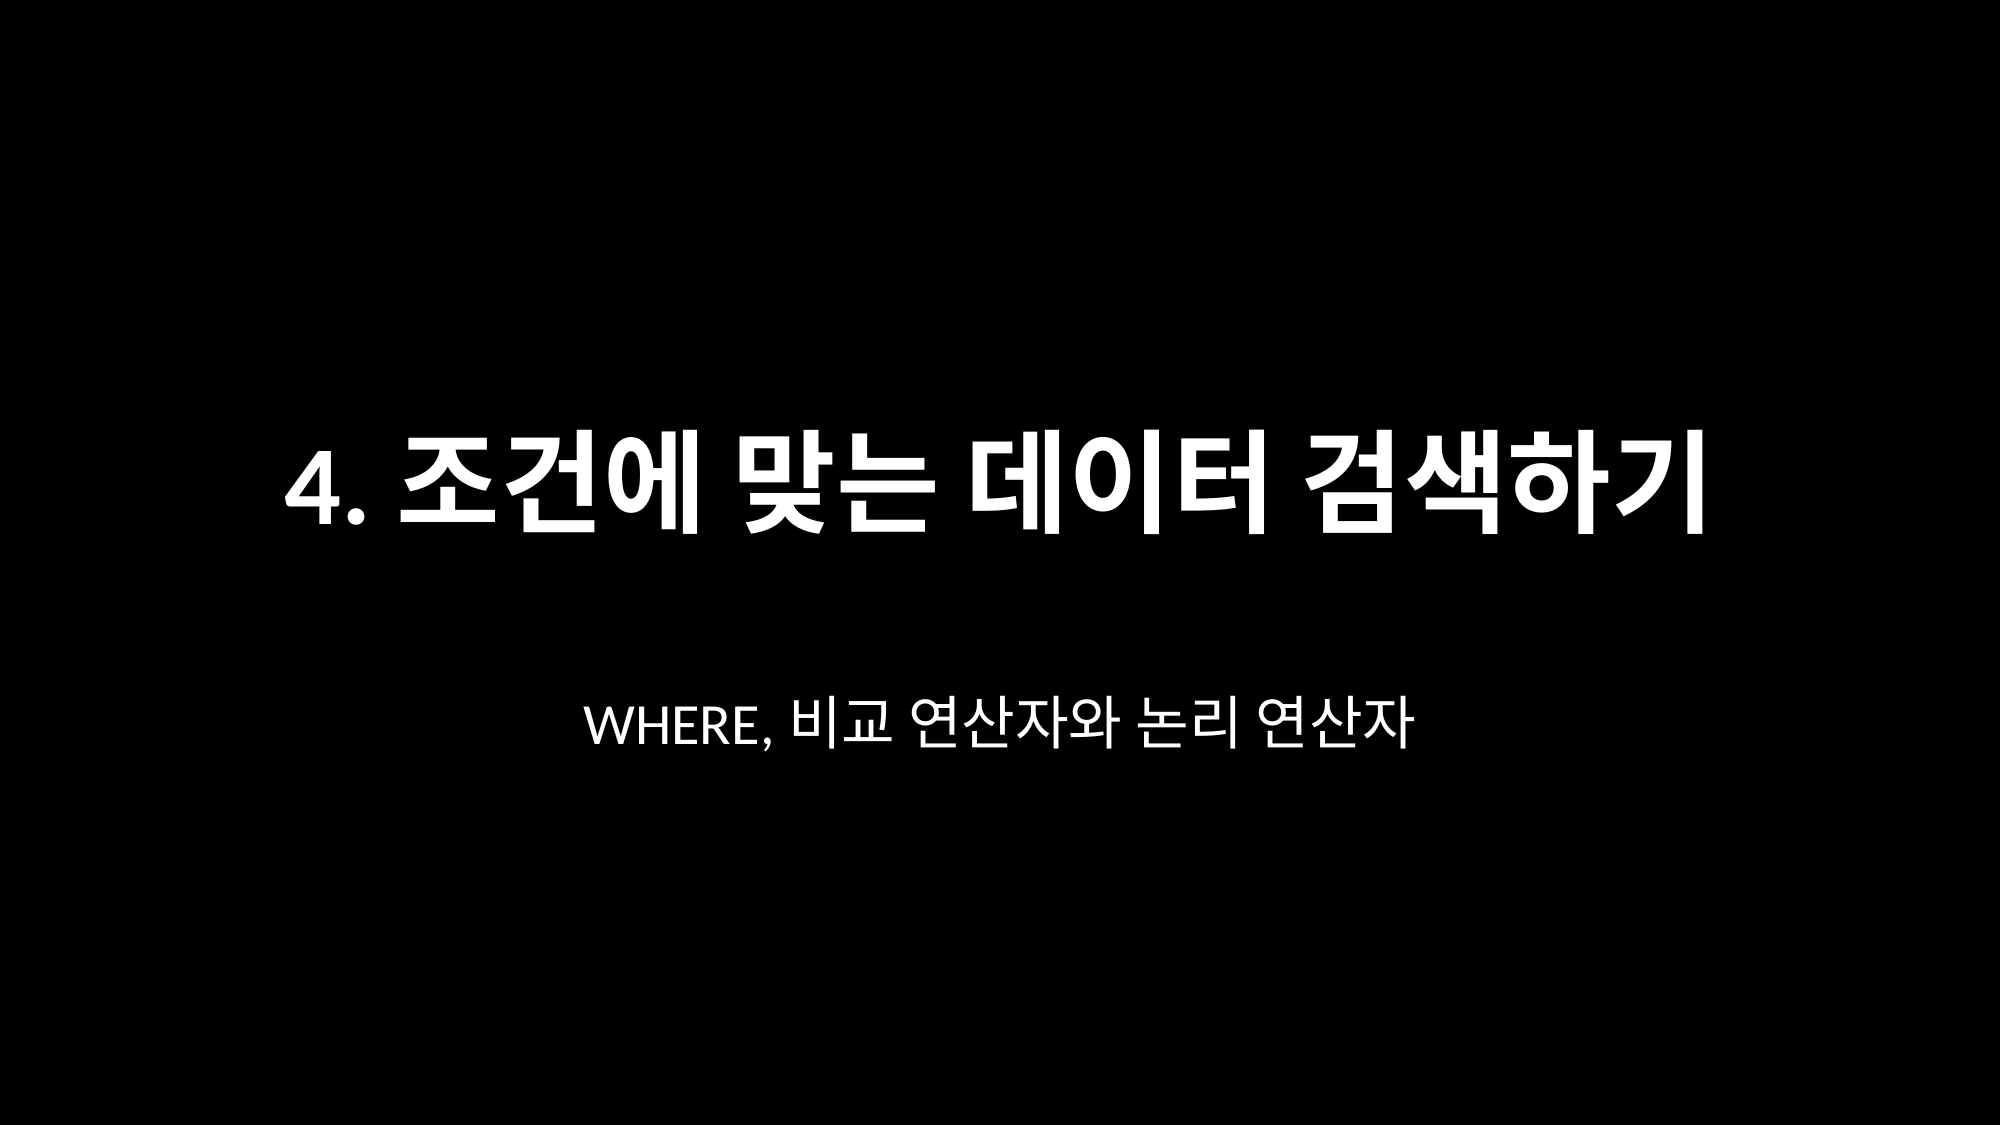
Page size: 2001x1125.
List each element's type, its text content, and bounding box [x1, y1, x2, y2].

subtitle WHERE, 비교 연산자와 논리 연산자 [0, 637, 2000, 925]
title 4. 조건에 맞는 데이터 검색하기 [0, 257, 2000, 622]
